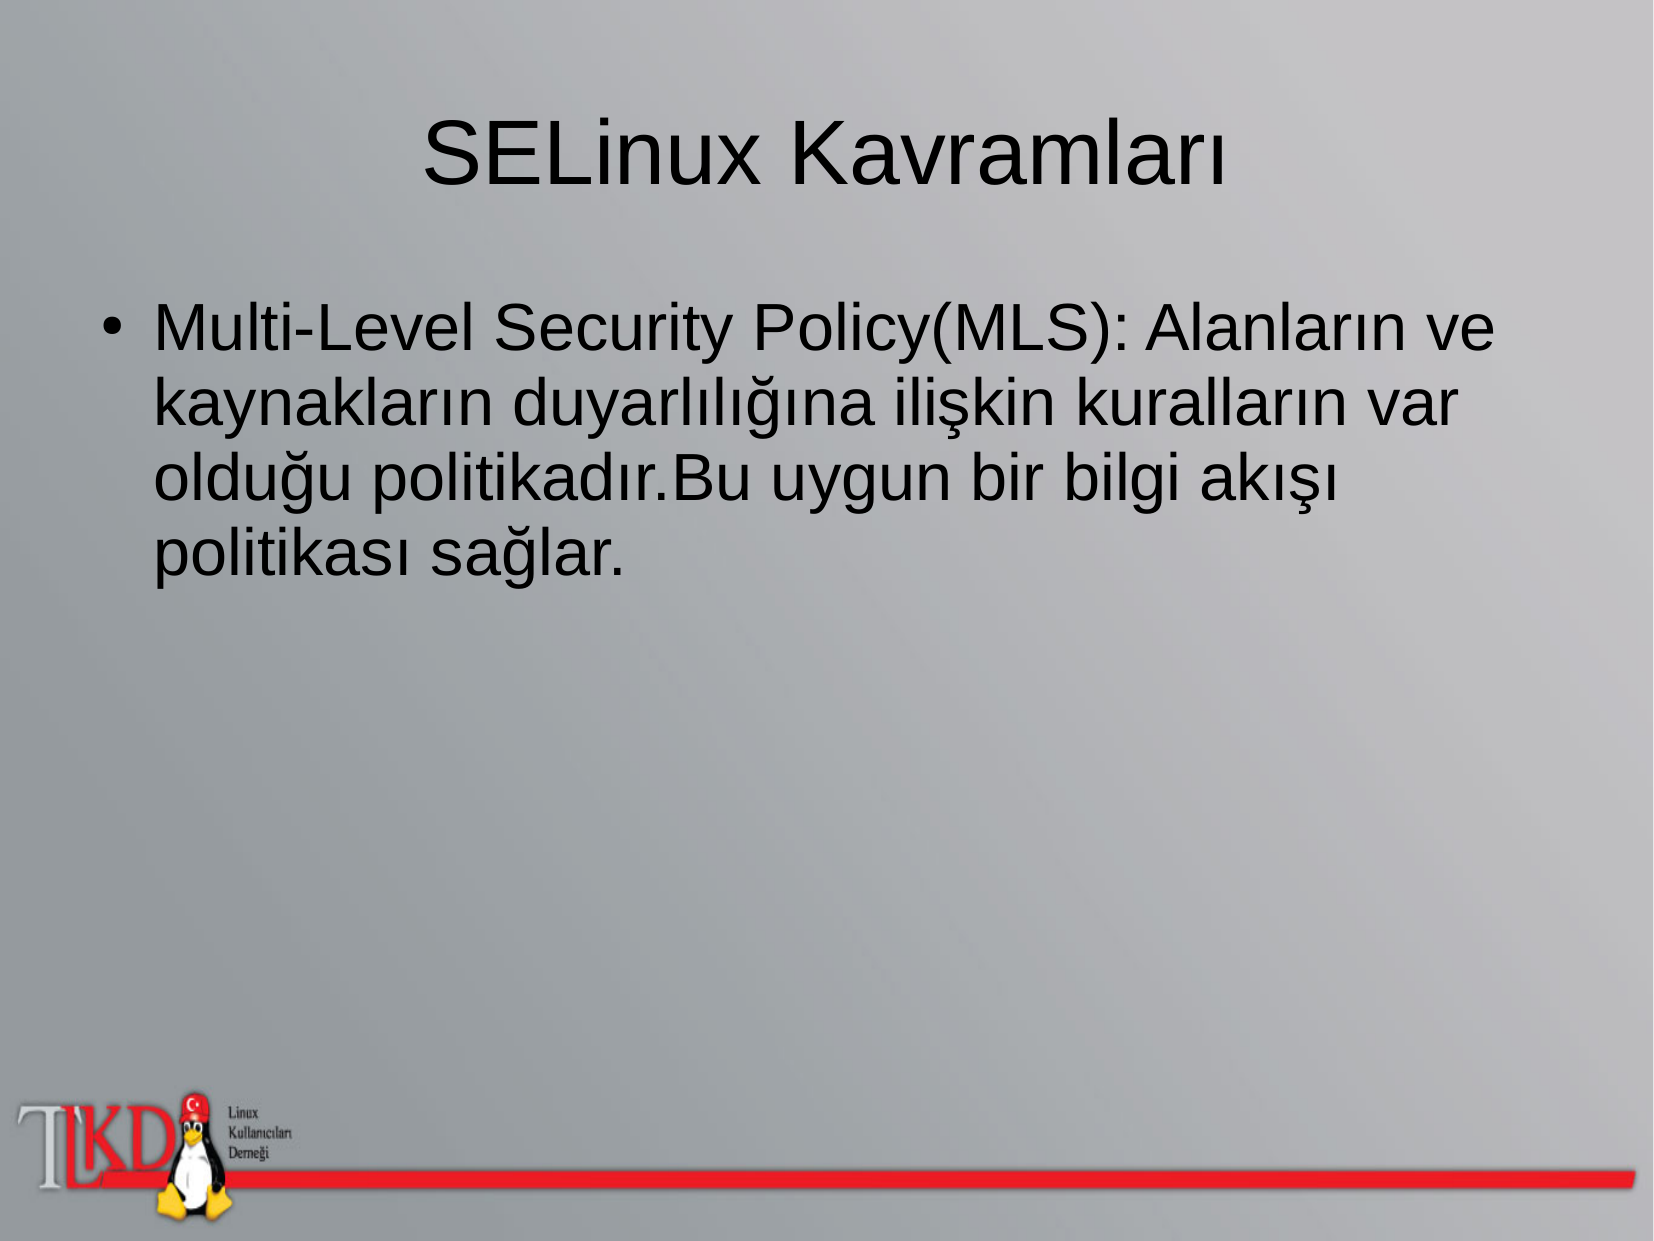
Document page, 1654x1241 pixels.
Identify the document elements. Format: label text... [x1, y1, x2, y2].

picture [0, 0, 1654, 1241]
list Multi-Level Security Policy(MLS): Alanların ve kaynakların duyarlılığına ilişkin kuralların var olduğu politikadır.Bu uygun bir bilgi akışı politikası sağlar. [82, 290, 1571, 1109]
title SELinux Kavramları [82, 49, 1571, 257]
